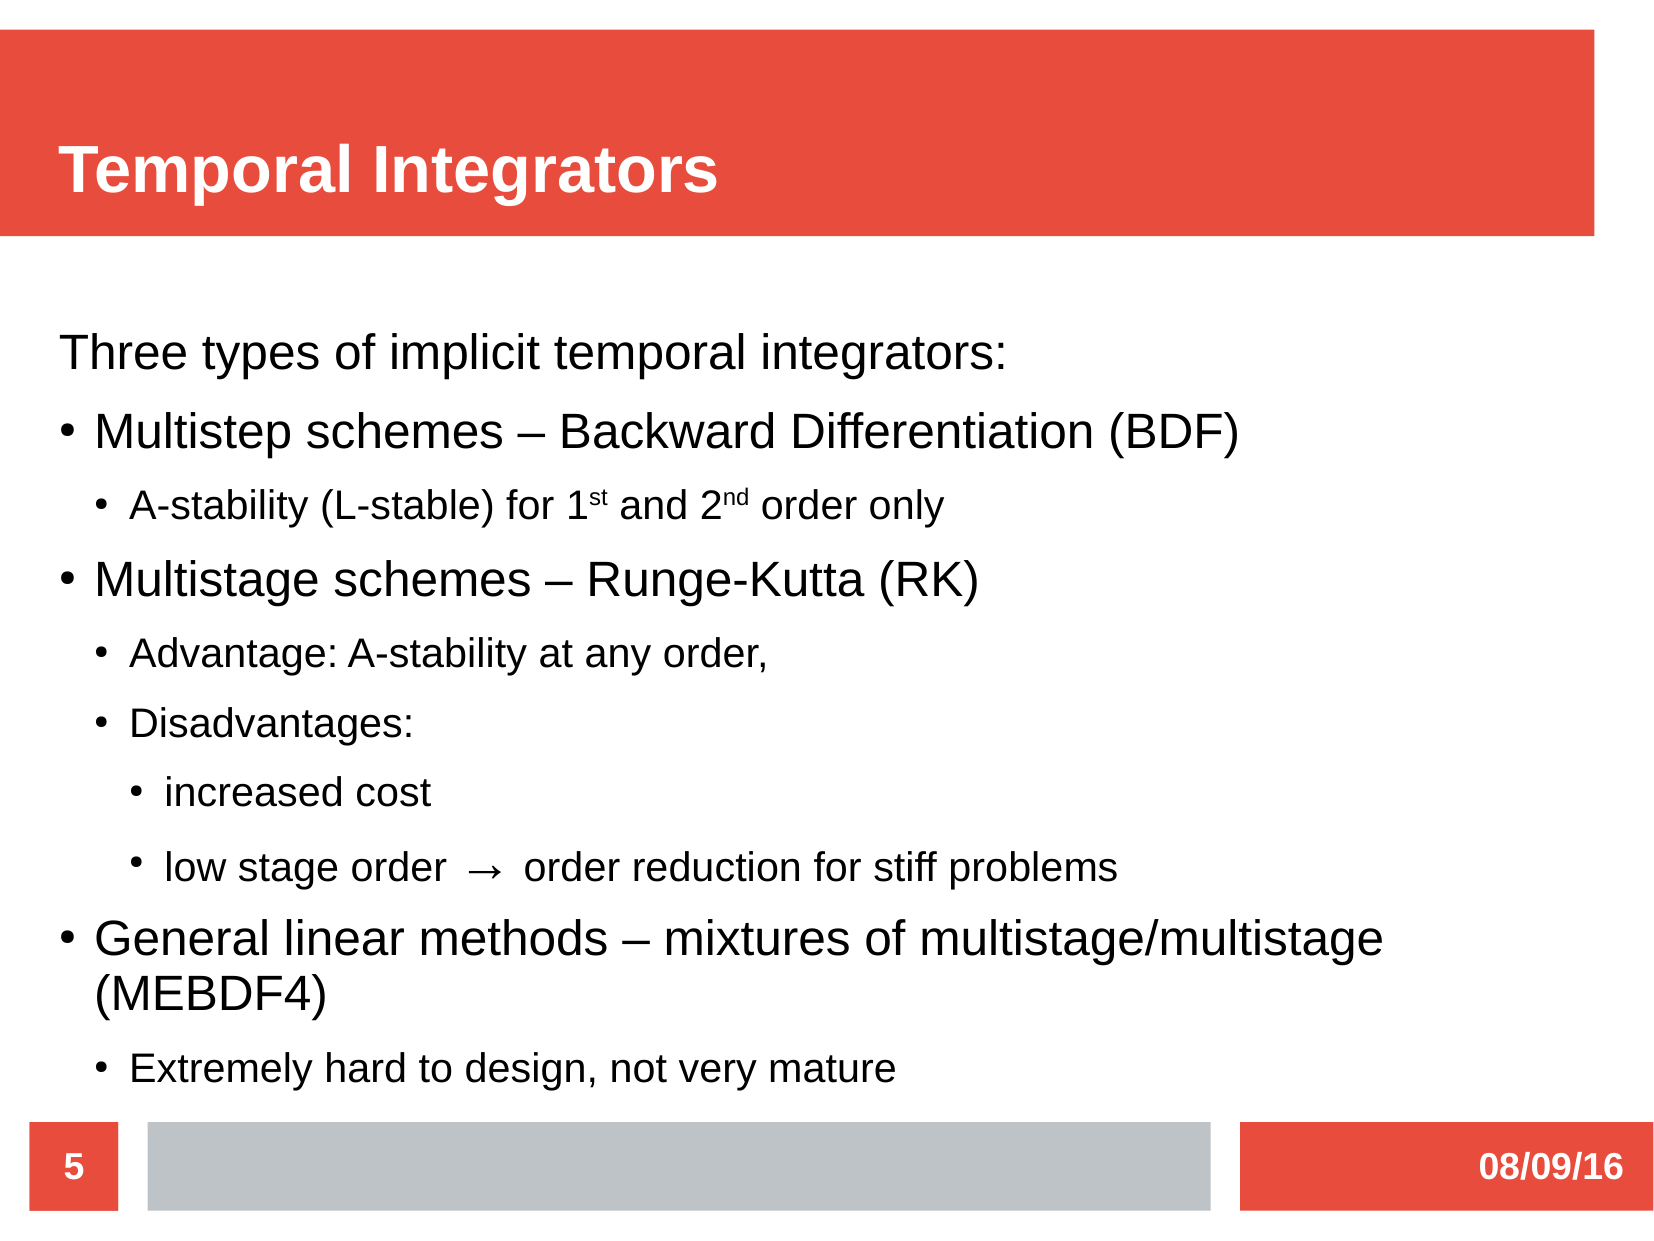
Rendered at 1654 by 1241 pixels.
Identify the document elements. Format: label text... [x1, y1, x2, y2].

list Three types of implicit temporal integrators: Multistep schemes – Backward Differentiation (BDF) A-stability (L-stable) for 1st and 2nd order only Multistage schemes – Runge-Kutta (RK) Advantage: A-stability at any order, Disadvantages: increased cost low stage order → order reduction for stiff problems General linear methods – mixtures of multistage/multistage (MEBDF4) Extremely hard to design, not very mature [59, 324, 1565, 1093]
title Temporal Integrators [59, 59, 1595, 207]
